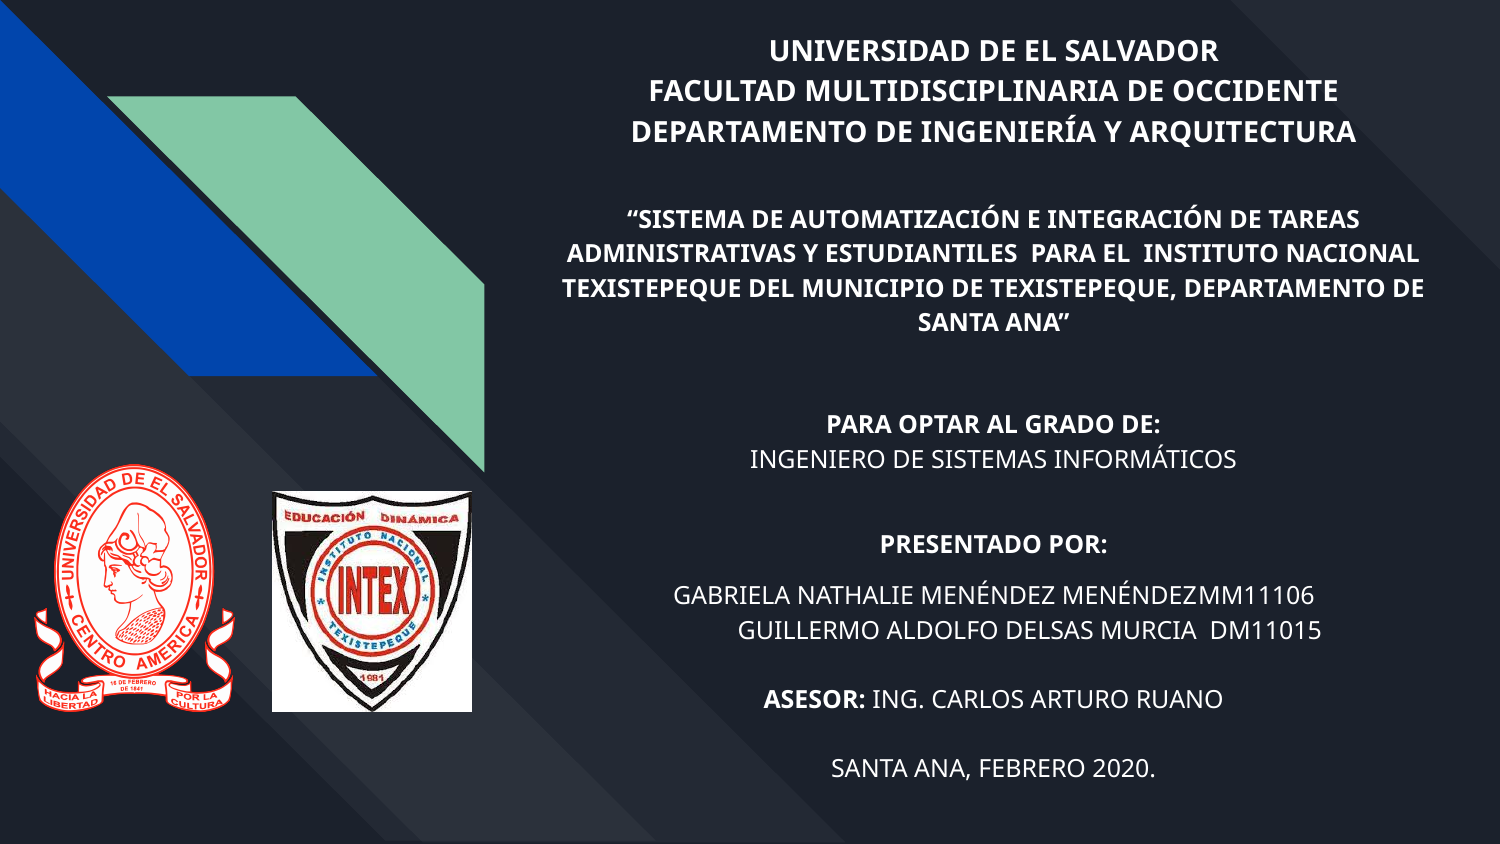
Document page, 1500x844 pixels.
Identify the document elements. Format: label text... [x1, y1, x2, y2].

text_box UNIVERSIDAD DE EL SALVADOR FACULTAD MULTIDISCIPLINARIA DE OCCIDENTE DEPARTAMENTO DE INGENIERÍA Y ARQUITECTURA “SISTEMA DE AUTOMATIZACIÓN E INTEGRACIÓN DE TAREAS ADMINISTRATIVAS Y ESTUDIANTILES PARA EL INSTITUTO NACIONAL TEXISTEPEQUE DEL MUNICIPIO DE TEXISTEPEQUE, DEPARTAMENTO DE SANTA ANA” PARA OPTAR AL GRADO DE: INGENIERO DE SISTEMAS INFORMÁTICOS PRESENTADO POR: GABRIELA NATHALIE MENÉNDEZ MENÉNDEZ MM11106 GUILLERMO ALDOLFO DELSAS MURCIA DM11015 ASESOR: ING. CARLOS ARTURO RUANO SANTA ANA, FEBRERO 2020. [509, 0, 1478, 844]
picture [34, 464, 235, 712]
picture [272, 491, 472, 712]
